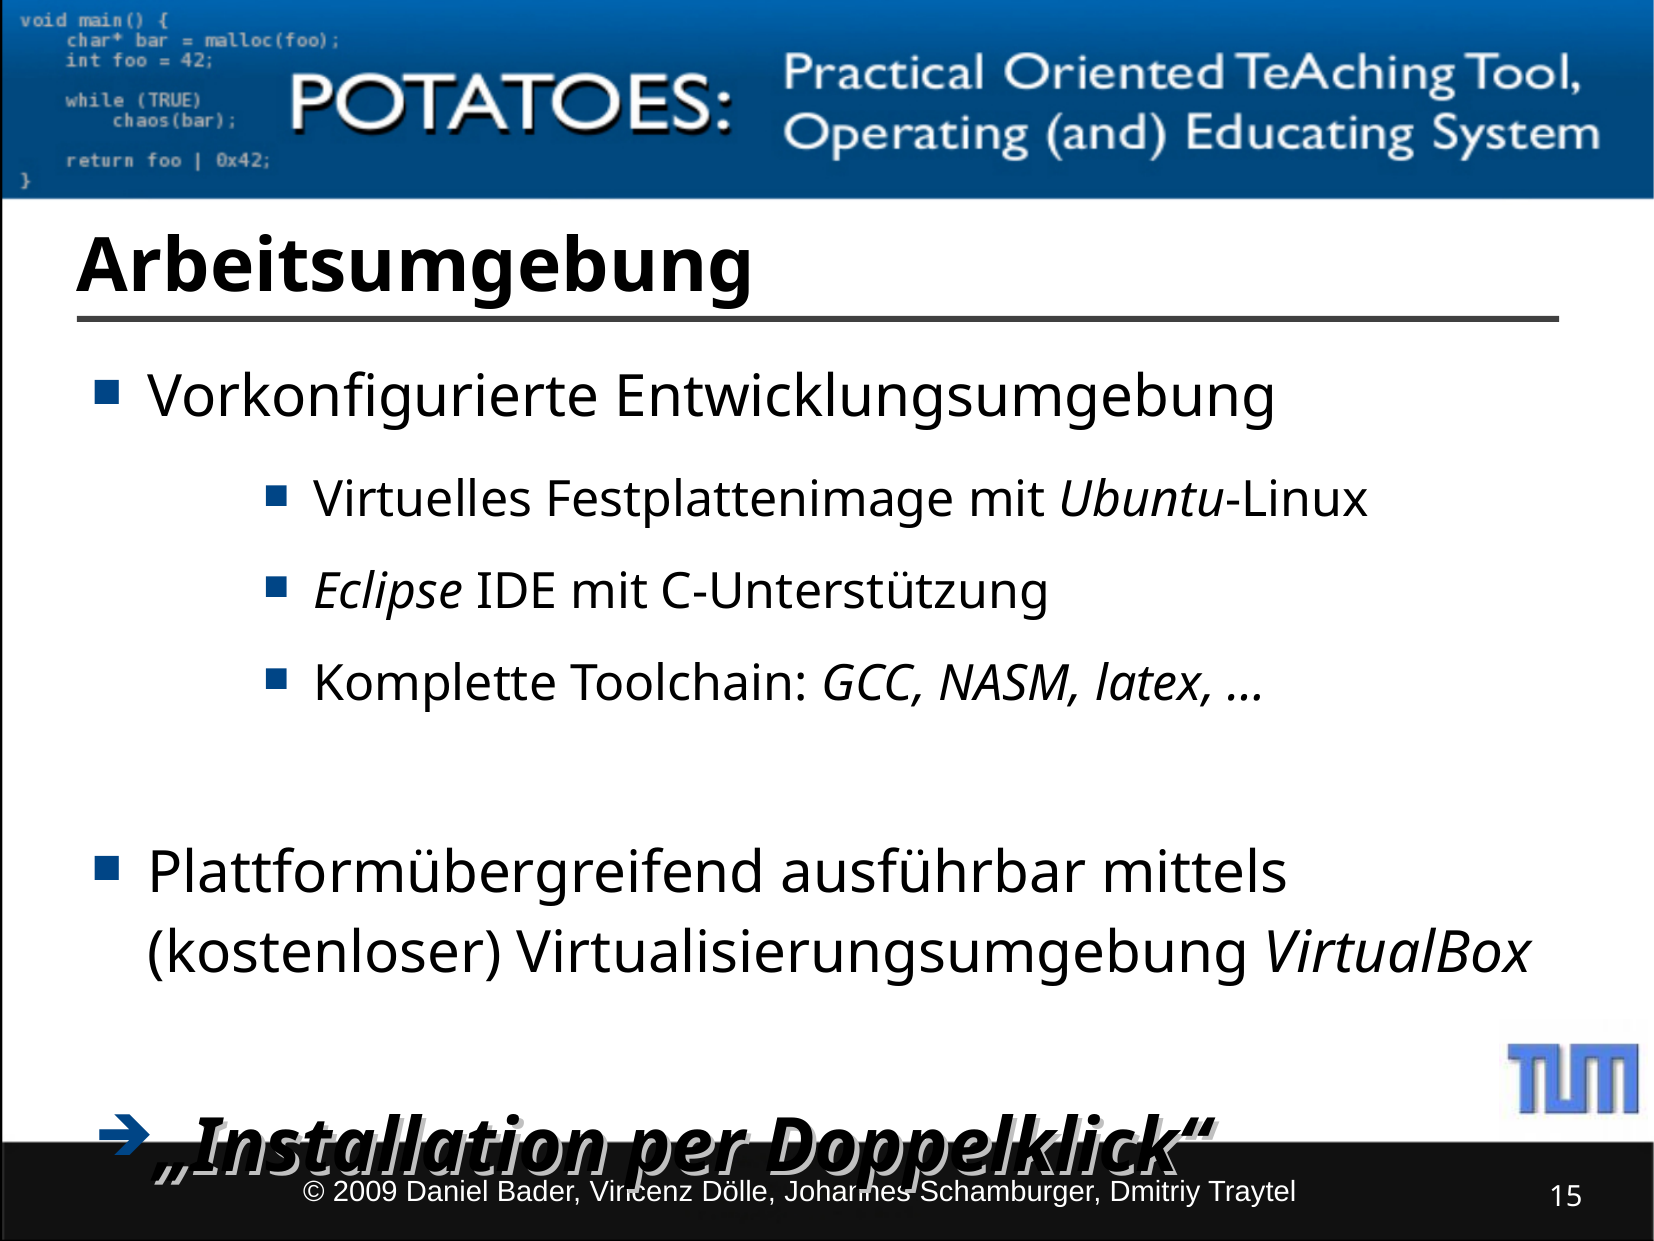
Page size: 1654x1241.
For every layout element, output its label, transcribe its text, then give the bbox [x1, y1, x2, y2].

picture [0, 0, 1654, 1241]
title Arbeitsumgebung [76, 219, 1565, 307]
list Vorkonfigurierte Entwicklungsumgebung Virtuelles Festplattenimage mit Ubuntu-Linux Eclipse IDE mit C-Unterstützung Komplette Toolchain: GCC, NASM, latex, … Plattformübergreifend ausführbar mittels (kostenloser) Virtualisierungsumgebung VirtualBox „Installation per Doppelklick“ [76, 354, 1565, 1149]
